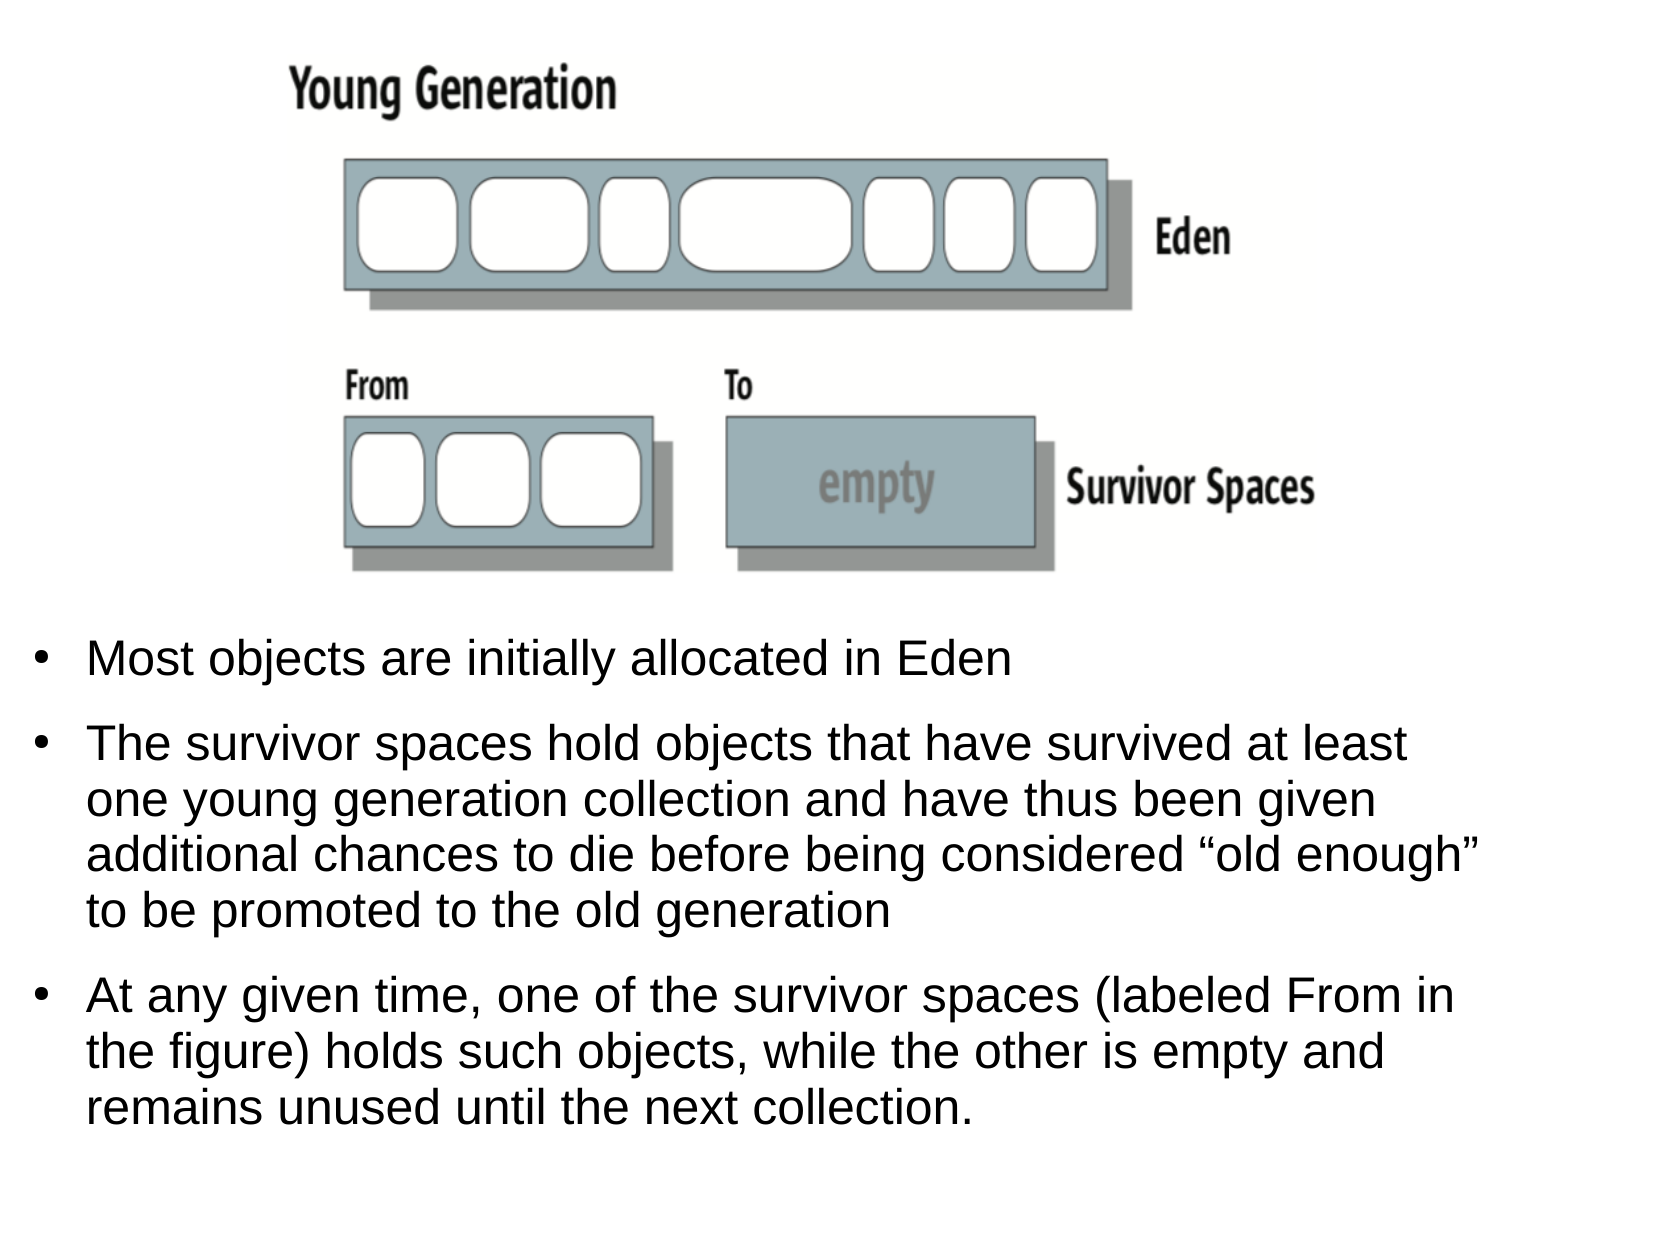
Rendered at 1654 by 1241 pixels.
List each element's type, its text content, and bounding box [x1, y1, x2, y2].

picture [260, 32, 1327, 588]
list Most objects are initially allocated in Eden The survivor spaces hold objects that have survived at least one young generation collection and have thus been given additional chances to die before being considered “old enough” to be promoted to the old generation At any given time, one of the survivor spaces (labeled From in the figure) holds such objects, while the other is empty and remains unused until the next collection. [15, 630, 1504, 1135]
